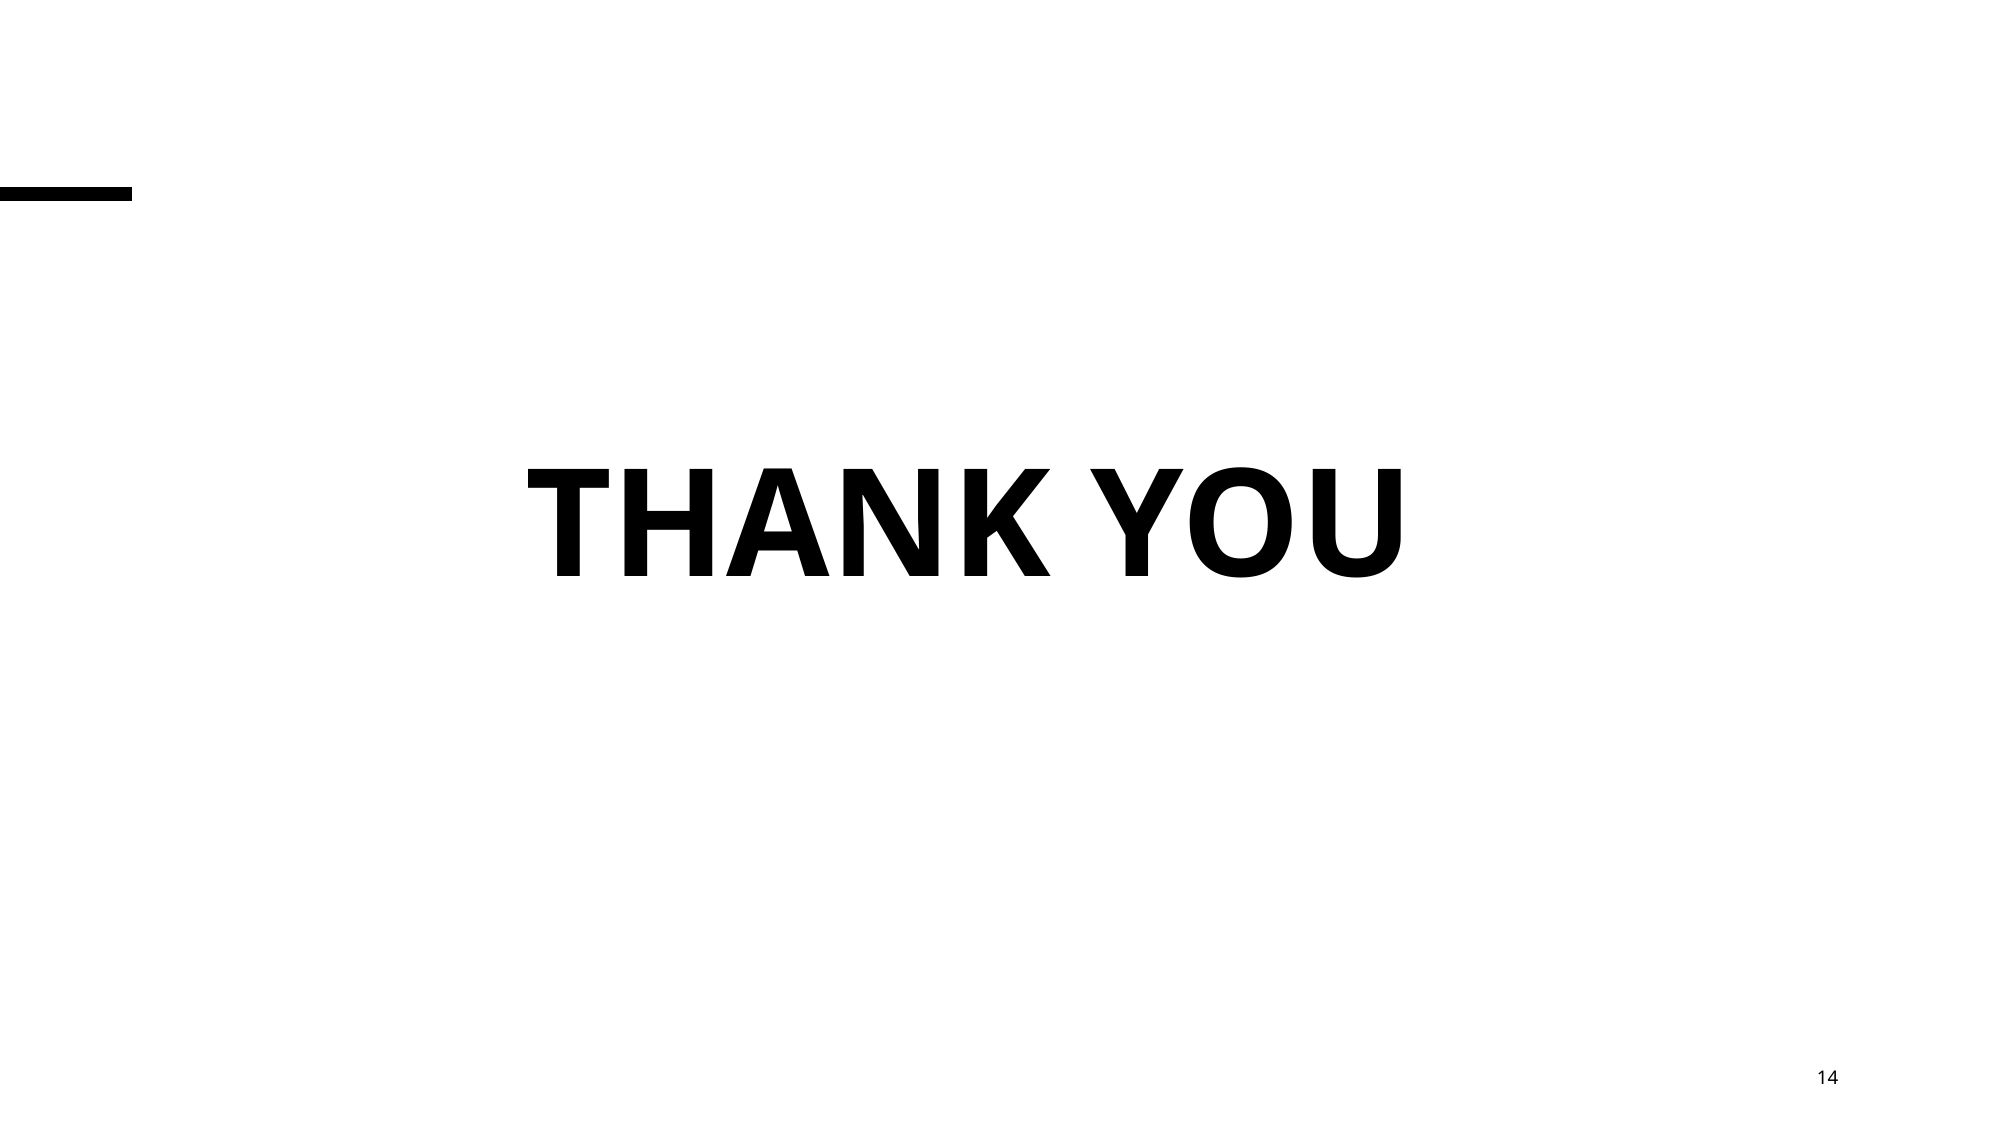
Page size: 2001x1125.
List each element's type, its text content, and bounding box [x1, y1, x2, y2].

title THANK YOU [510, 447, 1490, 678]
text_box ‹#› [1801, 1048, 1956, 1109]
